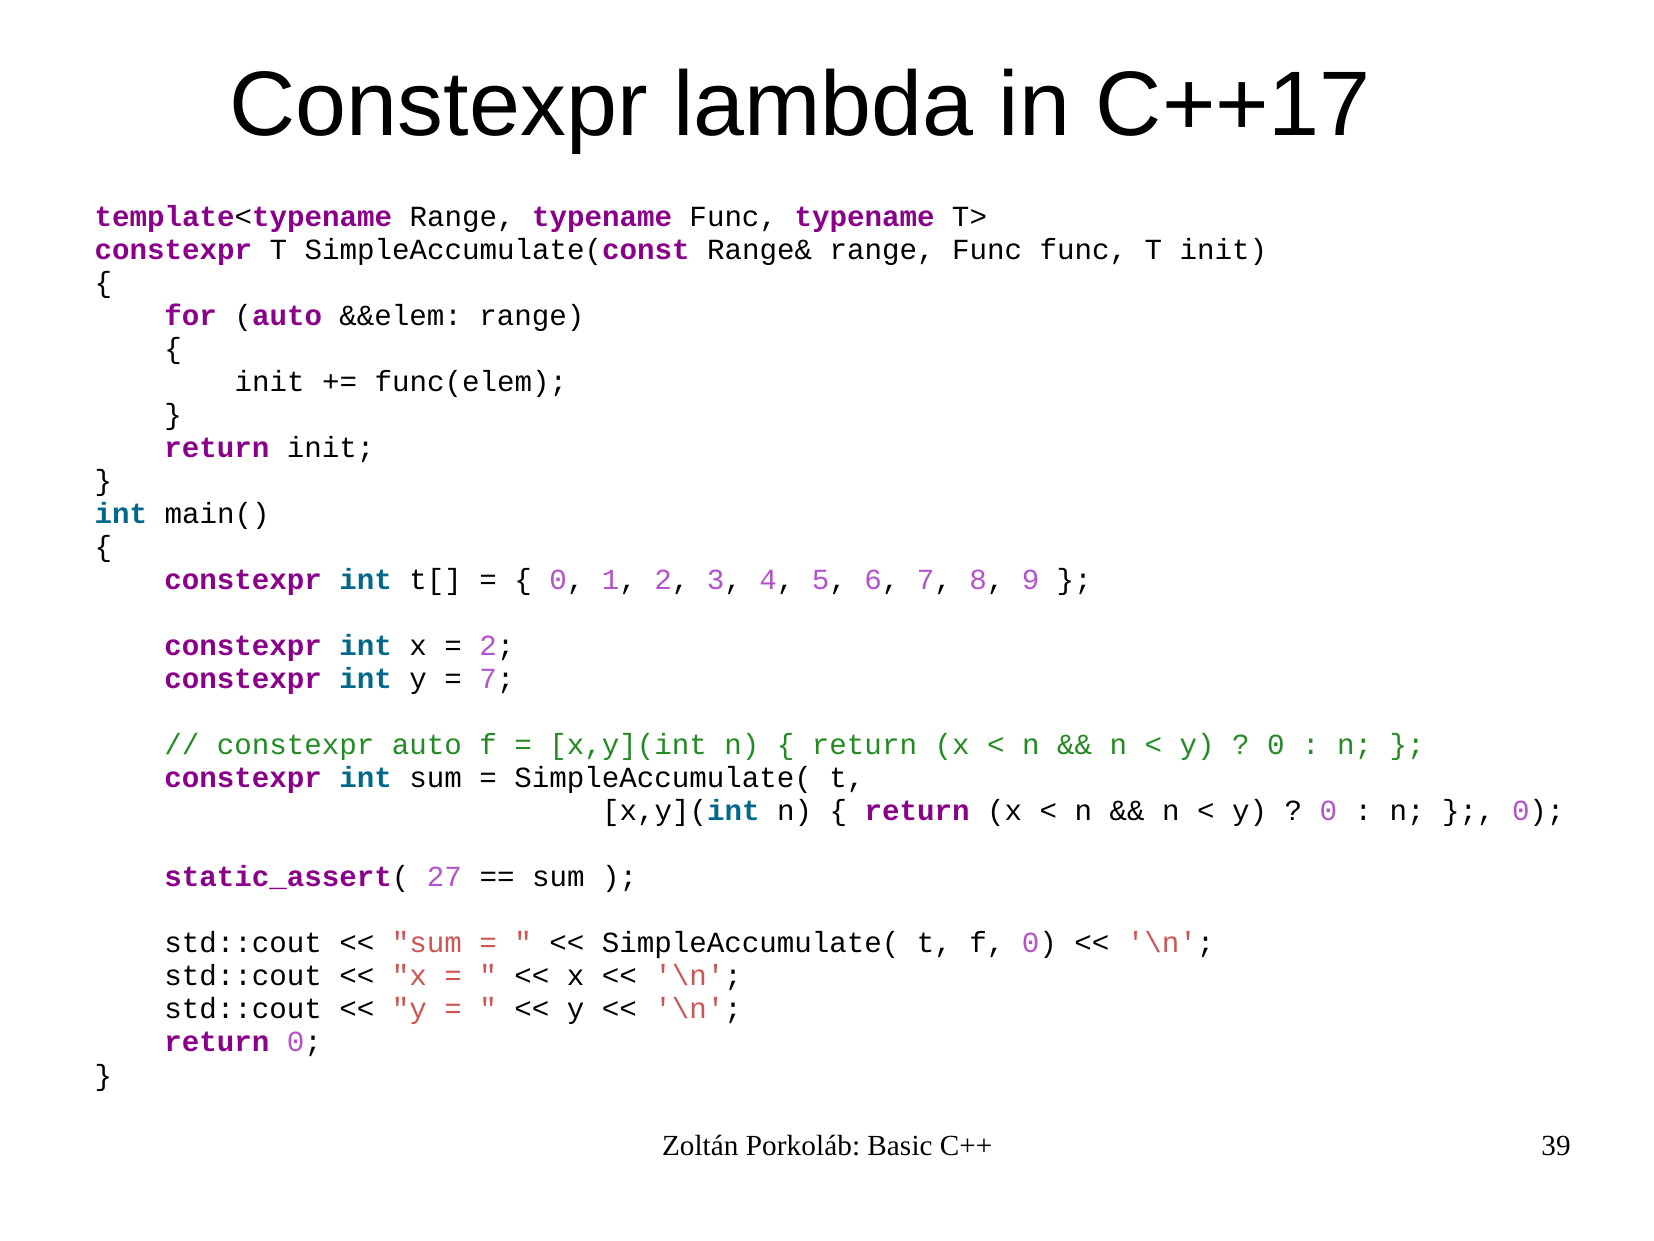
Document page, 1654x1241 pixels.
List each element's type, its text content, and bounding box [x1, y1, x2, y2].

title Constexpr lambda in C++17 [56, 0, 1546, 208]
text_box template<typename Range, typename Func, typename T> constexpr T SimpleAccumulate(const Range& range, Func func, T init) { for (auto &&elem: range) { init += func(elem); } return init; } int main() { constexpr int t[] = { 0, 1, 2, 3, 4, 5, 6, 7, 8, 9 }; constexpr int x = 2; constexpr int y = 7; // constexpr auto f = [x,y](int n) { return (x < n && n < y) ? 0 : n; }; constexpr int sum = SimpleAccumulate( t, [x,y](int n) { return (x < n && n < y) ? 0 : n; };, 0); static_assert( 27 == sum ); std::cout << "sum = " << SimpleAccumulate( t, f, 0) << '\n'; std::cout << "x = " << x << '\n'; std::cout << "y = " << y << '\n'; return 0; } [79, 195, 1654, 1135]
